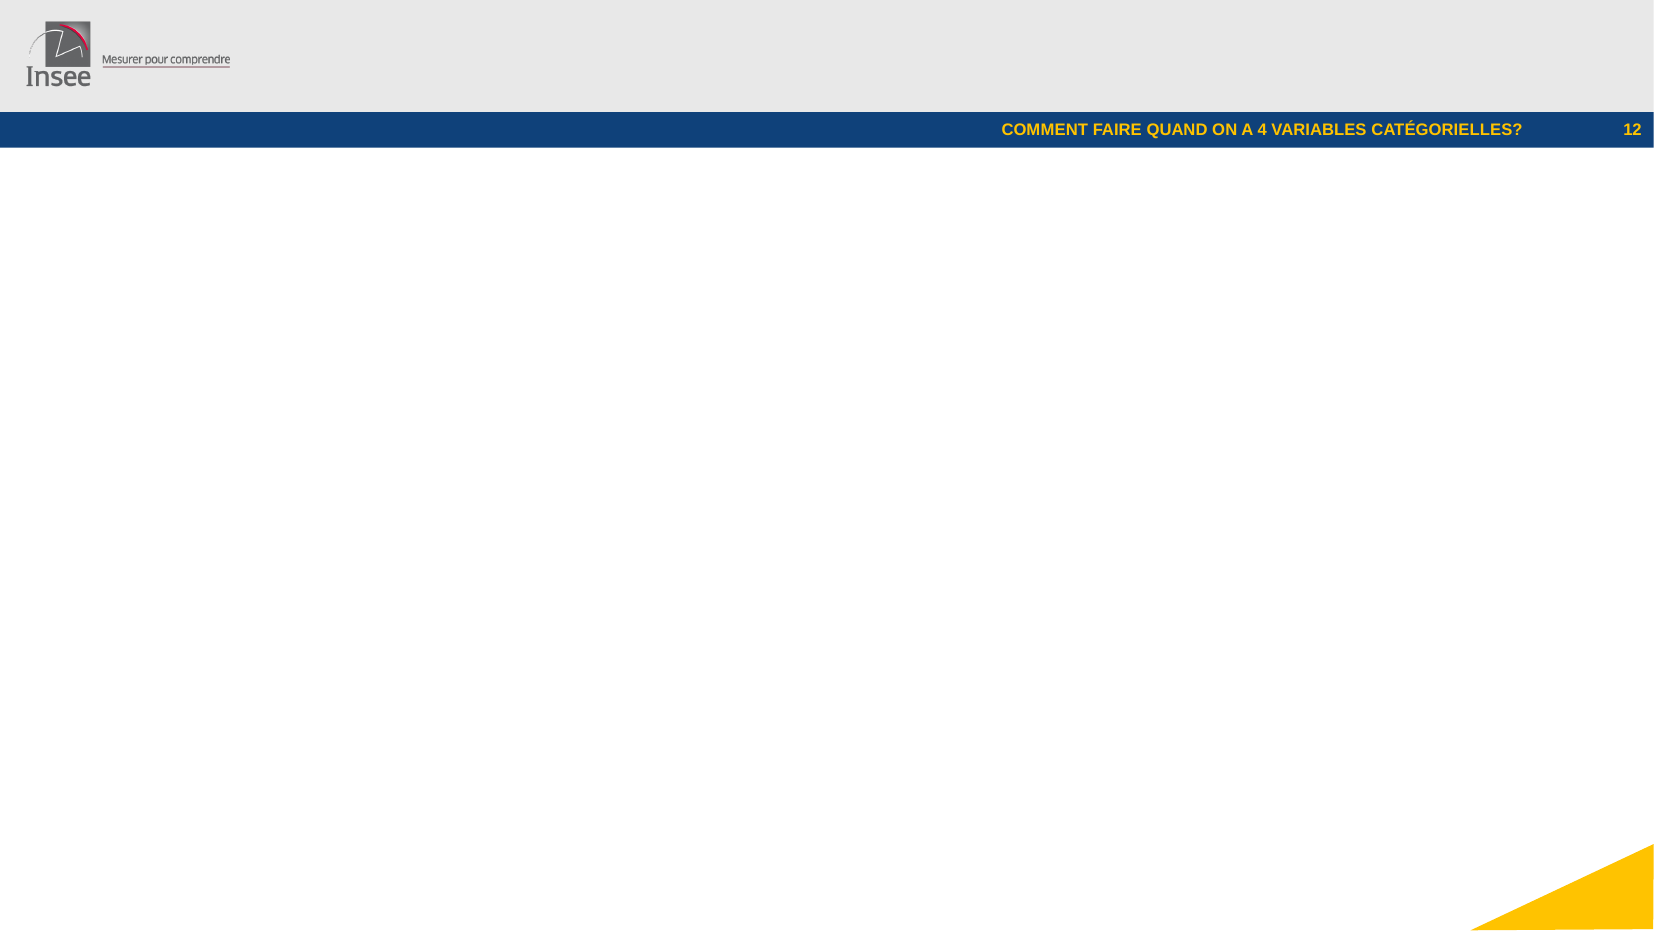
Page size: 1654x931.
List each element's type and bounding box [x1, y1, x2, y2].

picture [23, 0, 230, 89]
